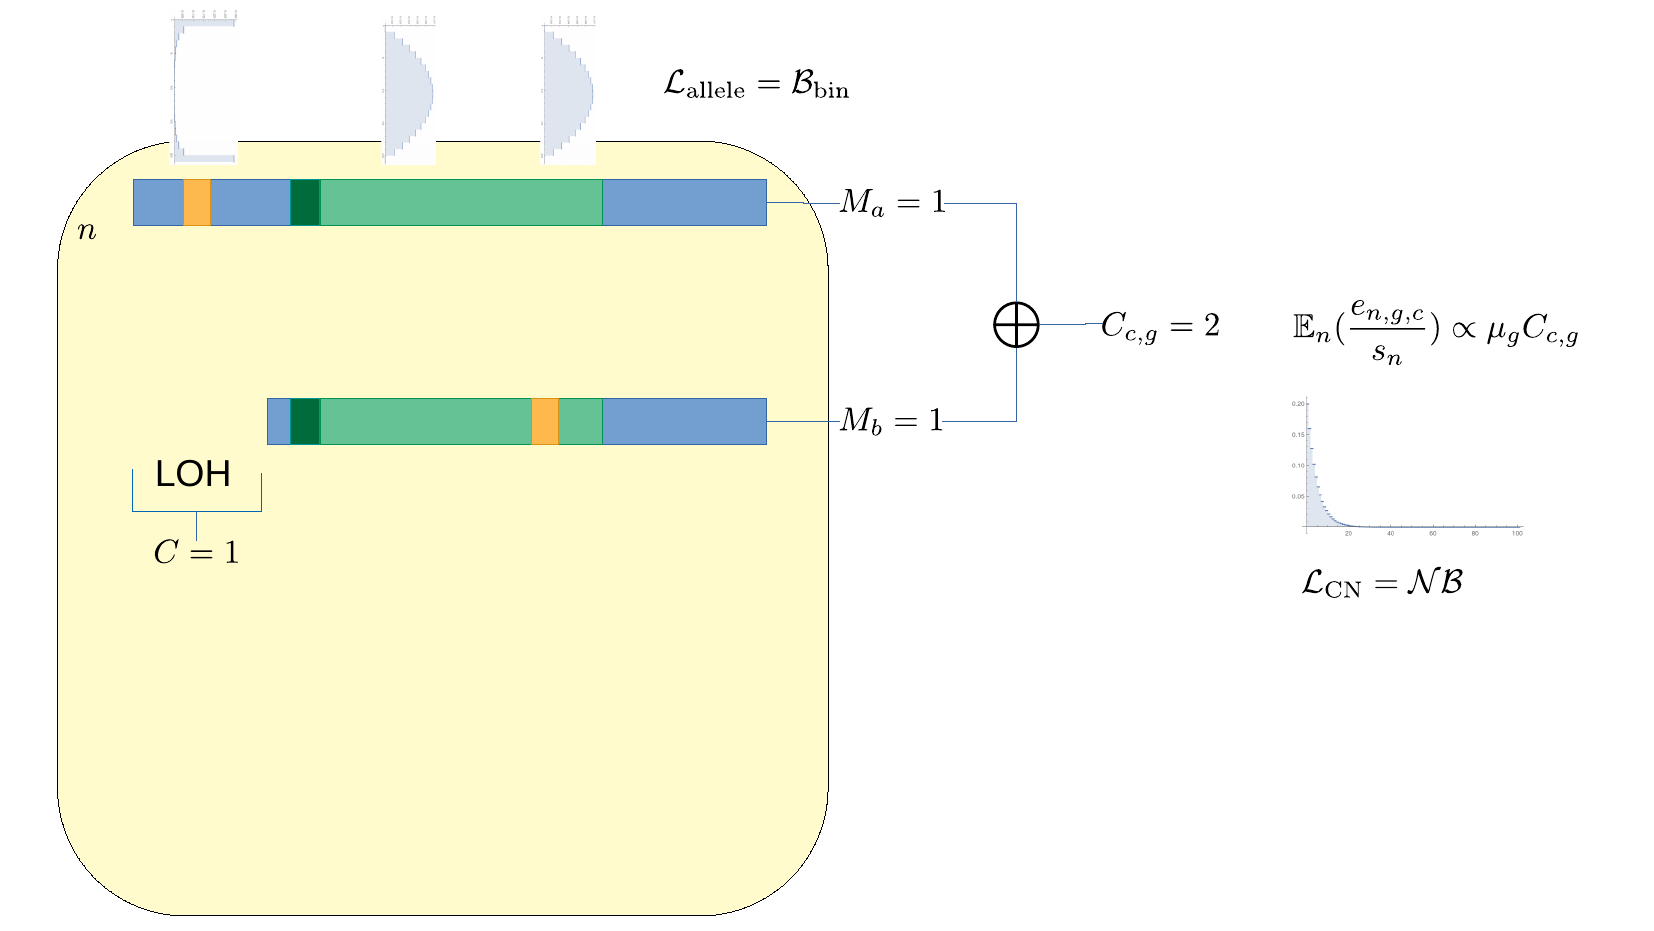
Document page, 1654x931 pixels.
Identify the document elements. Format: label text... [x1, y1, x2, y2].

text_box [1102, 311, 1126, 337]
text_box [836, 87, 849, 98]
text_box [871, 206, 884, 218]
picture [1292, 396, 1524, 537]
text_box [828, 87, 834, 98]
text_box [1387, 354, 1402, 366]
text_box [1301, 569, 1323, 594]
text_box [686, 87, 699, 98]
picture [540, 16, 596, 165]
text_box [1293, 314, 1315, 338]
text_box [839, 189, 873, 212]
text_box [1566, 331, 1578, 347]
text_box [814, 81, 827, 98]
text_box [872, 419, 882, 436]
text_box [1125, 329, 1136, 341]
text_box [1441, 568, 1463, 594]
text_box [663, 69, 685, 94]
text_box [1487, 322, 1506, 345]
text_box [1316, 331, 1331, 343]
text_box [1413, 309, 1424, 320]
text_box [931, 408, 943, 431]
text_box [1366, 309, 1382, 320]
text_box [792, 69, 814, 94]
text_box [707, 81, 714, 98]
text_box [1372, 345, 1385, 361]
text_box [933, 189, 945, 212]
text_box [1546, 331, 1558, 343]
text_box [839, 407, 873, 431]
text_box [1453, 322, 1476, 338]
picture [381, 16, 436, 165]
text_box [1344, 581, 1362, 598]
text_box [1430, 312, 1439, 346]
text_box [700, 81, 706, 98]
text_box [1205, 313, 1219, 336]
text_box LOH [139, 444, 253, 502]
text_box [1351, 299, 1365, 316]
text_box [993, 301, 1040, 348]
text_box [1390, 309, 1403, 325]
text_box [1507, 331, 1519, 347]
text_box [1407, 566, 1441, 595]
text_box [727, 81, 733, 98]
text_box [714, 87, 725, 98]
picture [169, 10, 238, 165]
text_box [734, 87, 745, 98]
text_box [1336, 312, 1345, 346]
text_box [1523, 313, 1548, 338]
text_box [57, 141, 829, 916]
text_box [1145, 329, 1157, 346]
text_box [1325, 581, 1342, 598]
